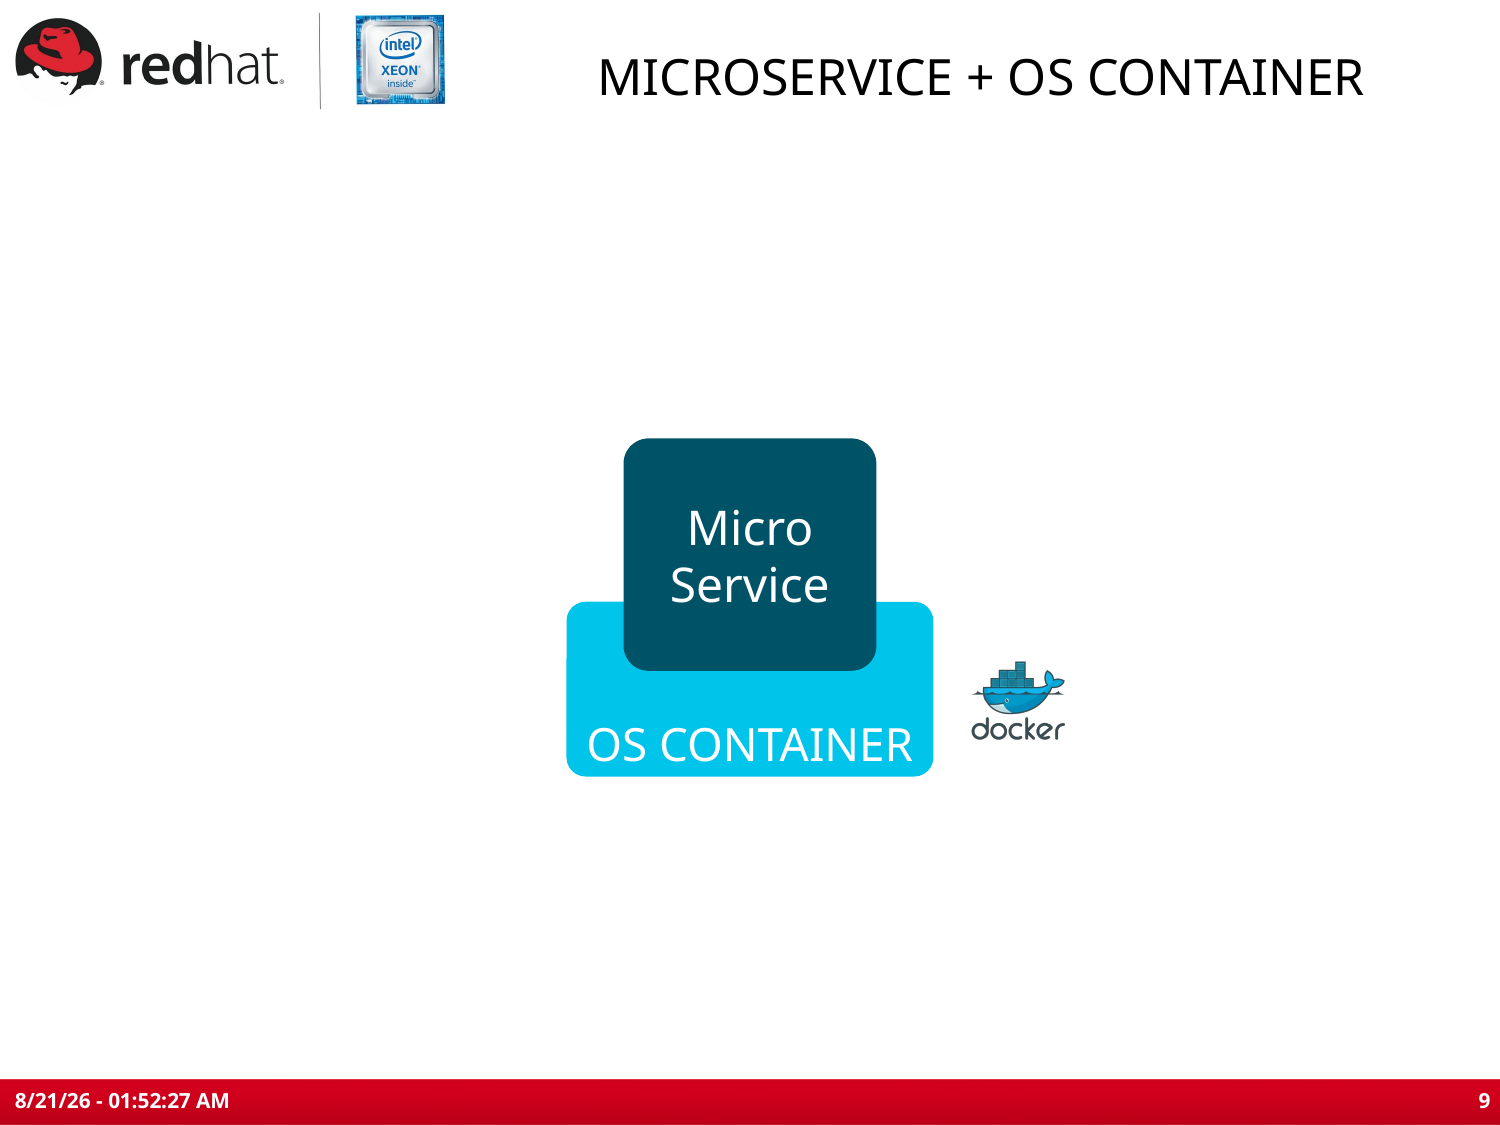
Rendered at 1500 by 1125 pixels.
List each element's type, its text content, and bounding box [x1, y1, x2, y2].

text_box OS CONTAINER [566, 601, 934, 777]
picture [954, 644, 1081, 757]
picture [0, 1079, 1500, 1125]
picture [16, 13, 445, 111]
title MICROSERVICE + OS CONTAINER [315, 0, 1500, 105]
slide_number [1, 1077, 84, 1098]
text_box Micro Service [623, 438, 877, 671]
